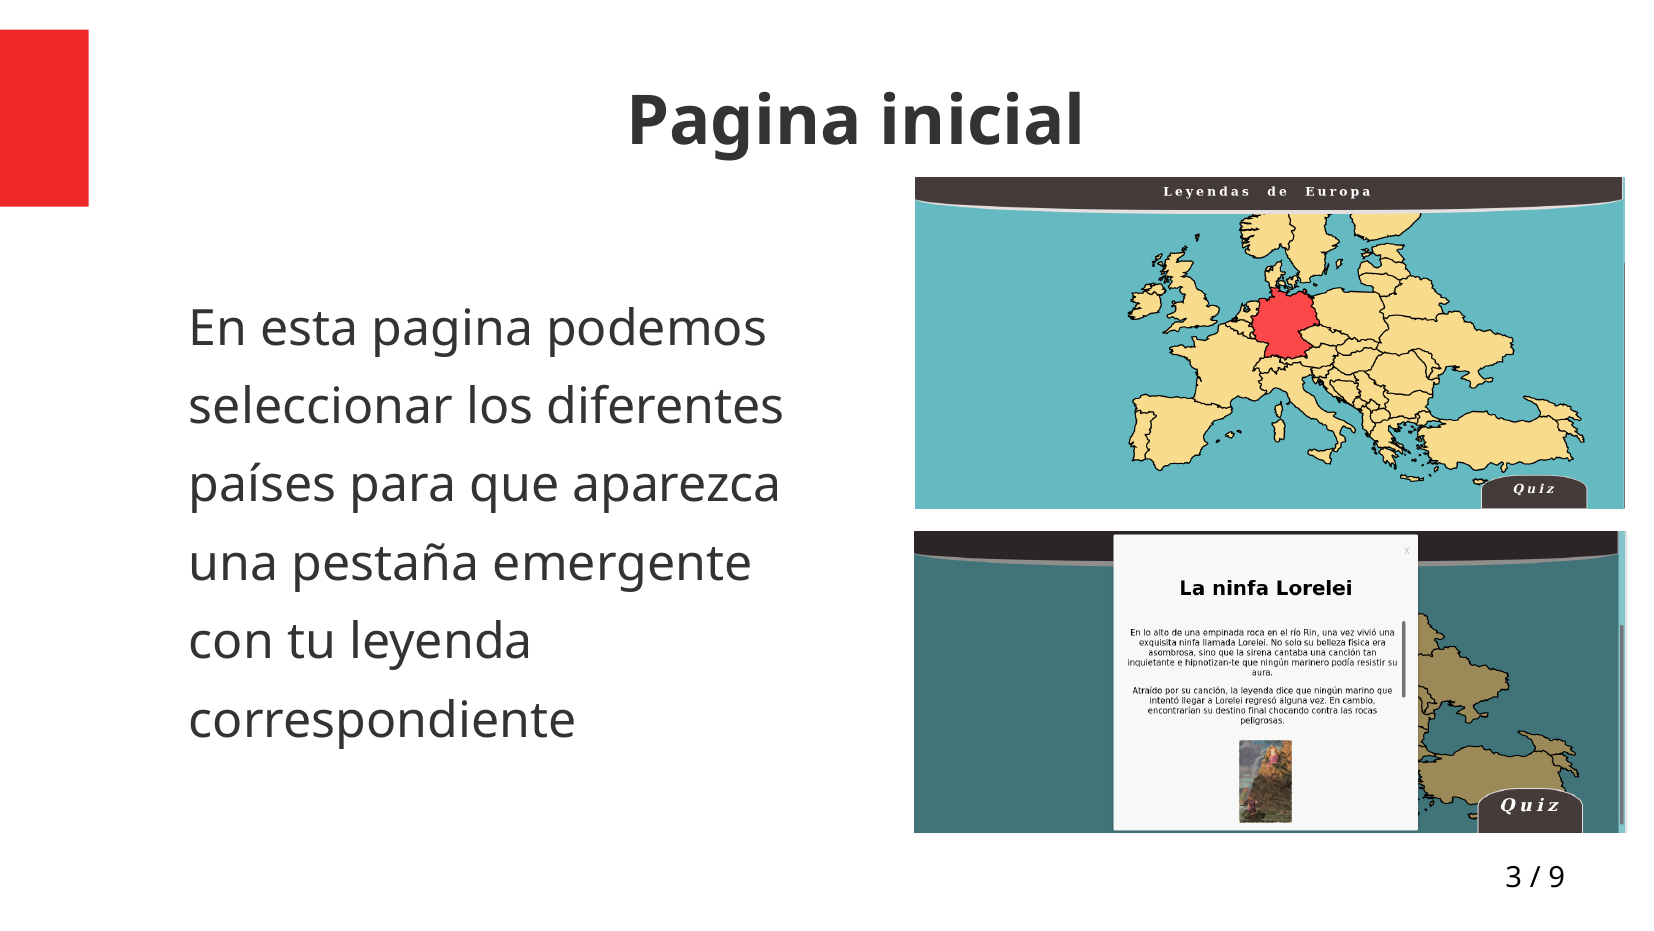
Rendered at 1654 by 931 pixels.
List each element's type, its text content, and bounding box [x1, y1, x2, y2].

picture [915, 177, 1625, 509]
picture [914, 531, 1627, 833]
list En esta pagina podemos seleccionar los diferentes países para que aparezca una pestaña emergente con tu leyenda correspondiente [118, 236, 839, 798]
title Pagina inicial [118, 29, 1595, 207]
